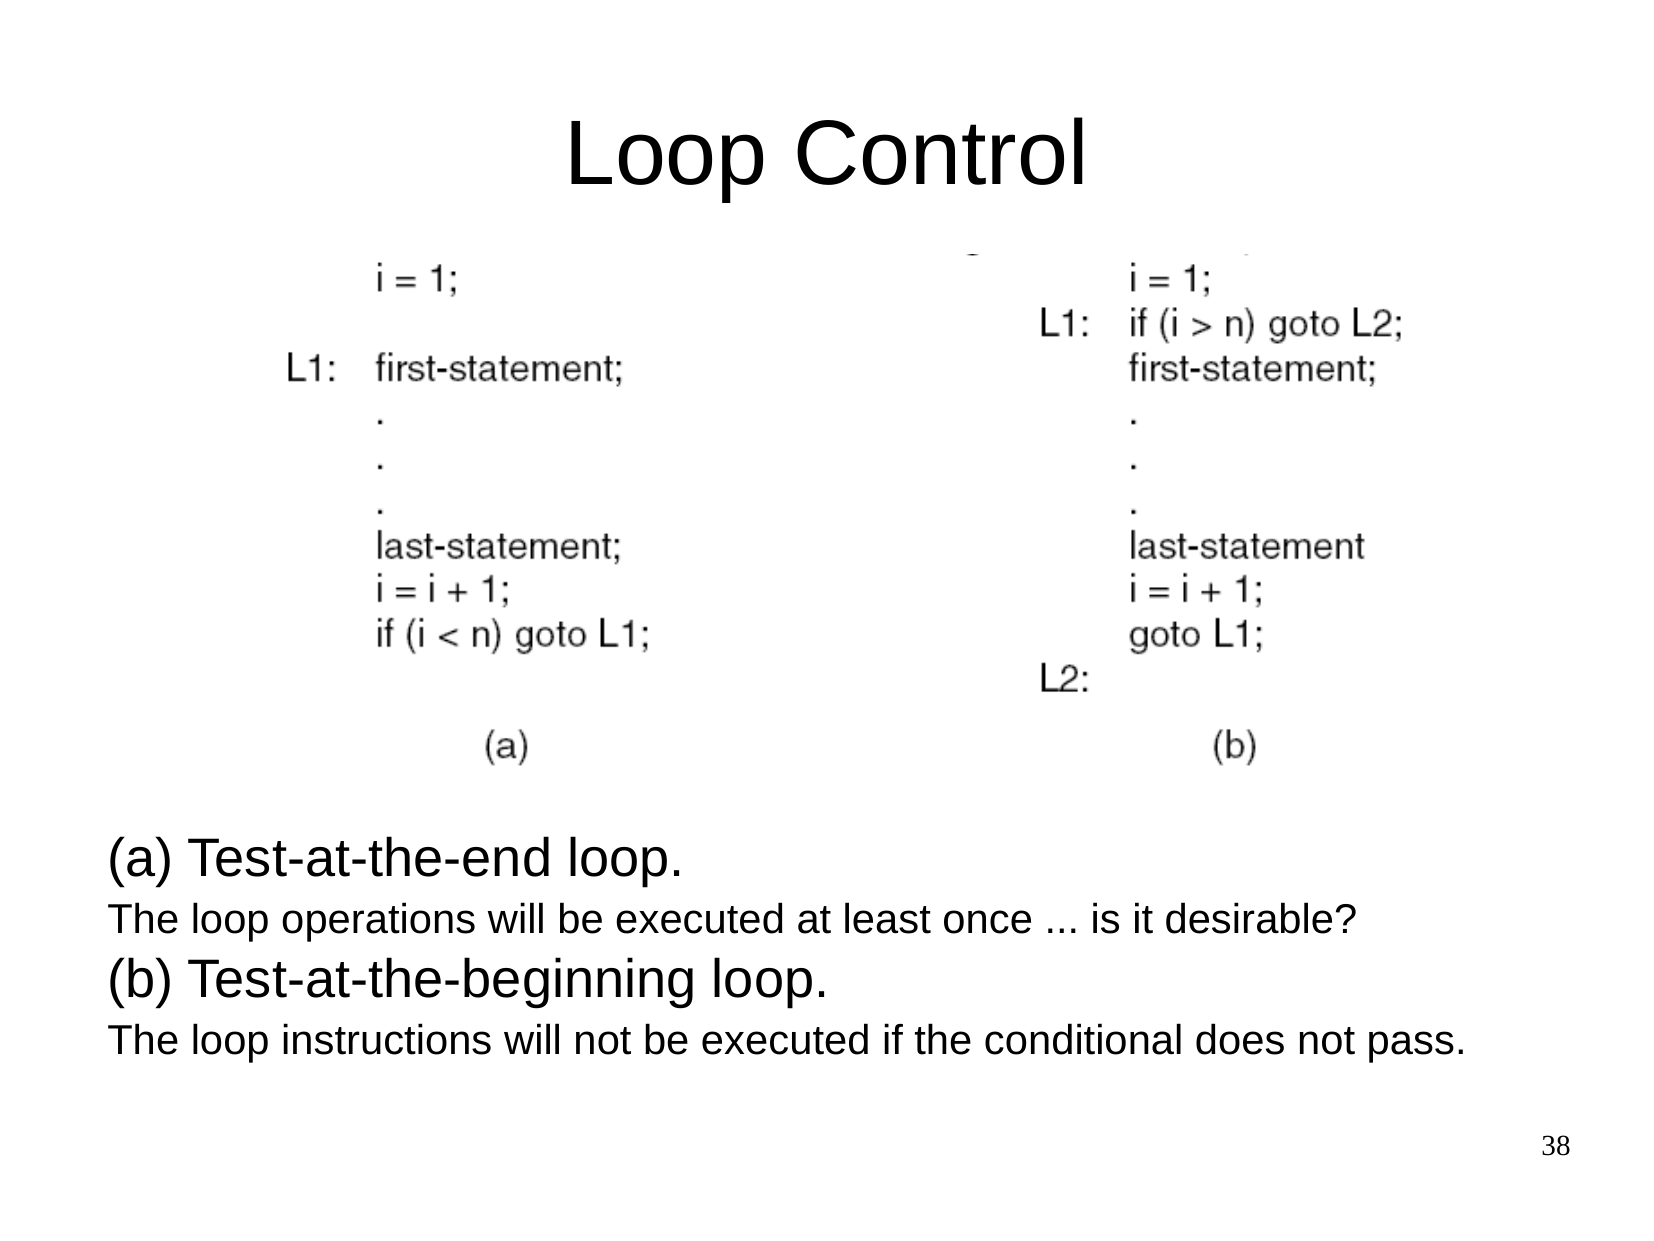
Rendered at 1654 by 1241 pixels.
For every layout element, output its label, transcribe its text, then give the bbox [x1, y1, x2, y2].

title Loop Control [82, 49, 1571, 257]
picture [253, 254, 1435, 780]
list (a) Test-at-the-end loop. The loop operations will be executed at least once ... is it desirable? (b) Test-at-the-beginning loop. The loop instructions will not be executed if the conditional does not pass. [92, 825, 1522, 1092]
